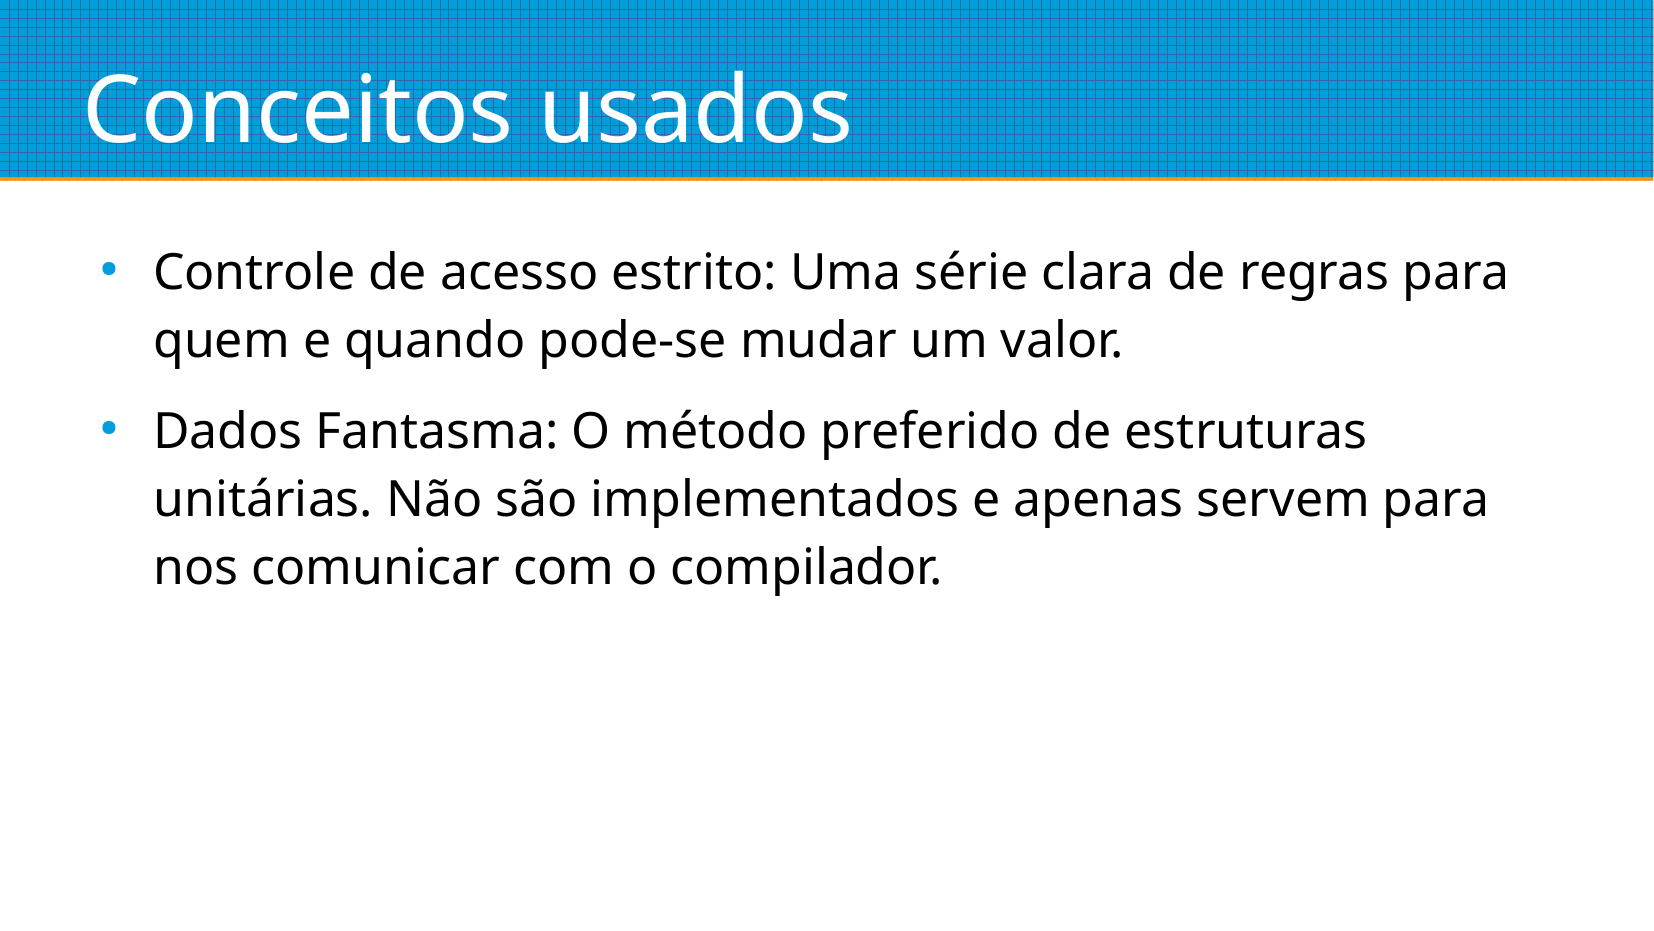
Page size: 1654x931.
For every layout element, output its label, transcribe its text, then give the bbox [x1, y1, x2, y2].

title Conceitos usados [82, 14, 1571, 171]
list Controle de acesso estrito: Uma série clara de regras para quem e quando pode-se mudar um valor. Dados Fantasma: O método preferido de estruturas unitárias. Não são implementados e apenas servem para nos comunicar com o compilador. [82, 236, 1563, 811]
